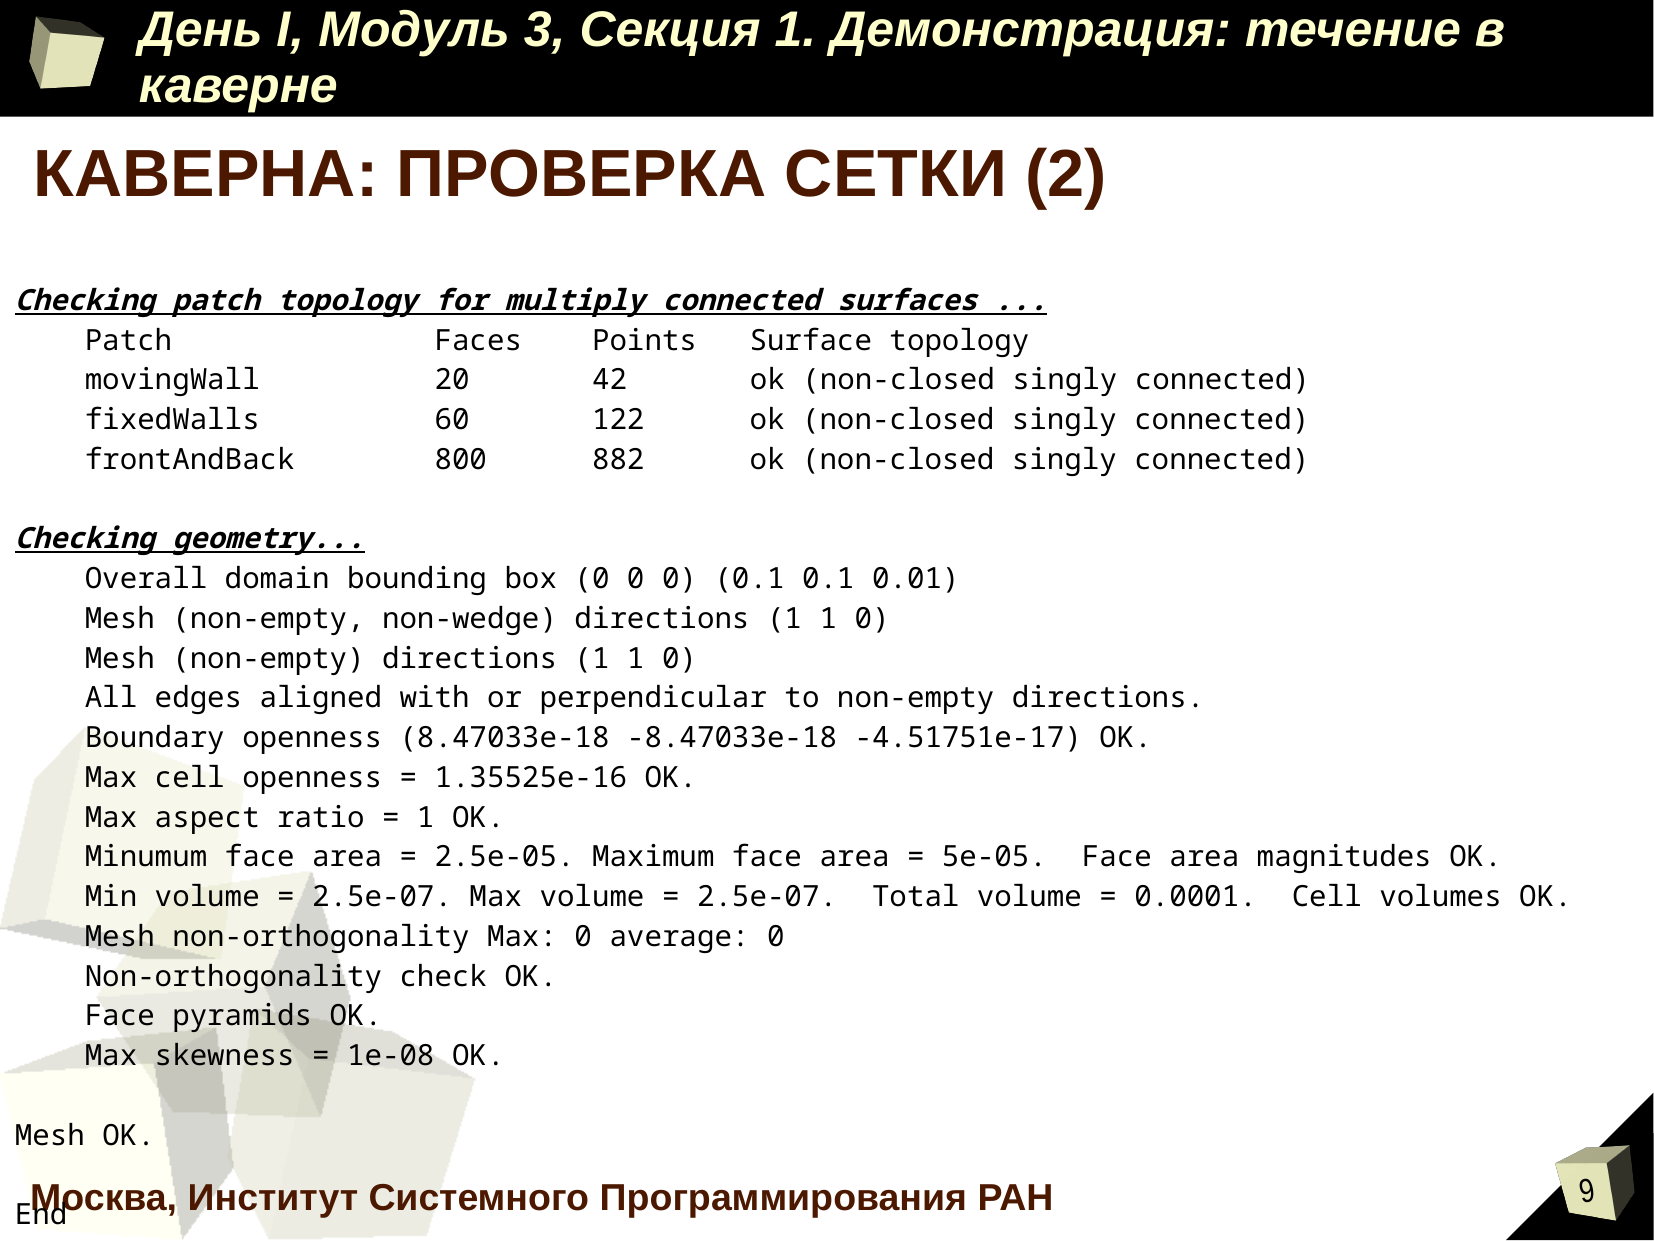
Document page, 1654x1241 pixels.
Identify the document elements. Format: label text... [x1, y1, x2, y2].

picture [0, 1085, 477, 1241]
text_box КАВЕРНА: ПРОВЕРКА СЕТКИ (2) [18, 128, 1619, 219]
picture [464, 1193, 472, 1198]
text_box Checking patch topology for multiply connected surfaces ... Patch Faces Points Surface topology movingWall 20 42 ok (non-closed singly connected) fixedWalls 60 122 ok (non-closed singly connected) frontAndBack 800 882 ok (non-closed singly connected) Checking geometry... Overall domain bounding box (0 0 0) (0.1 0.1 0.01) Mesh (non-empty, non-wedge) directions (1 1 0) Mesh (non-empty) directions (1 1 0) All edges aligned with or perpendicular to non-empty directions. Boundary openness (8.47033e-18 -8.47033e-18 -4.51751e-17) OK. Max cell openness = 1.35525e-16 OK. Max aspect ratio = 1 OK. Minumum face area = 2.5e-05. Maximum face area = 5e-05. Face area magnitudes OK. Min volume = 2.5e-07. Max volume = 2.5e-07. Total volume = 0.0001. Cell volumes OK. Mesh non-orthogonality Max: 0 average: 0 Non-orthogonality check OK. Face pyramids OK. Max skewness = 1e-08 OK. Mesh OK. End [0, 271, 1654, 1085]
